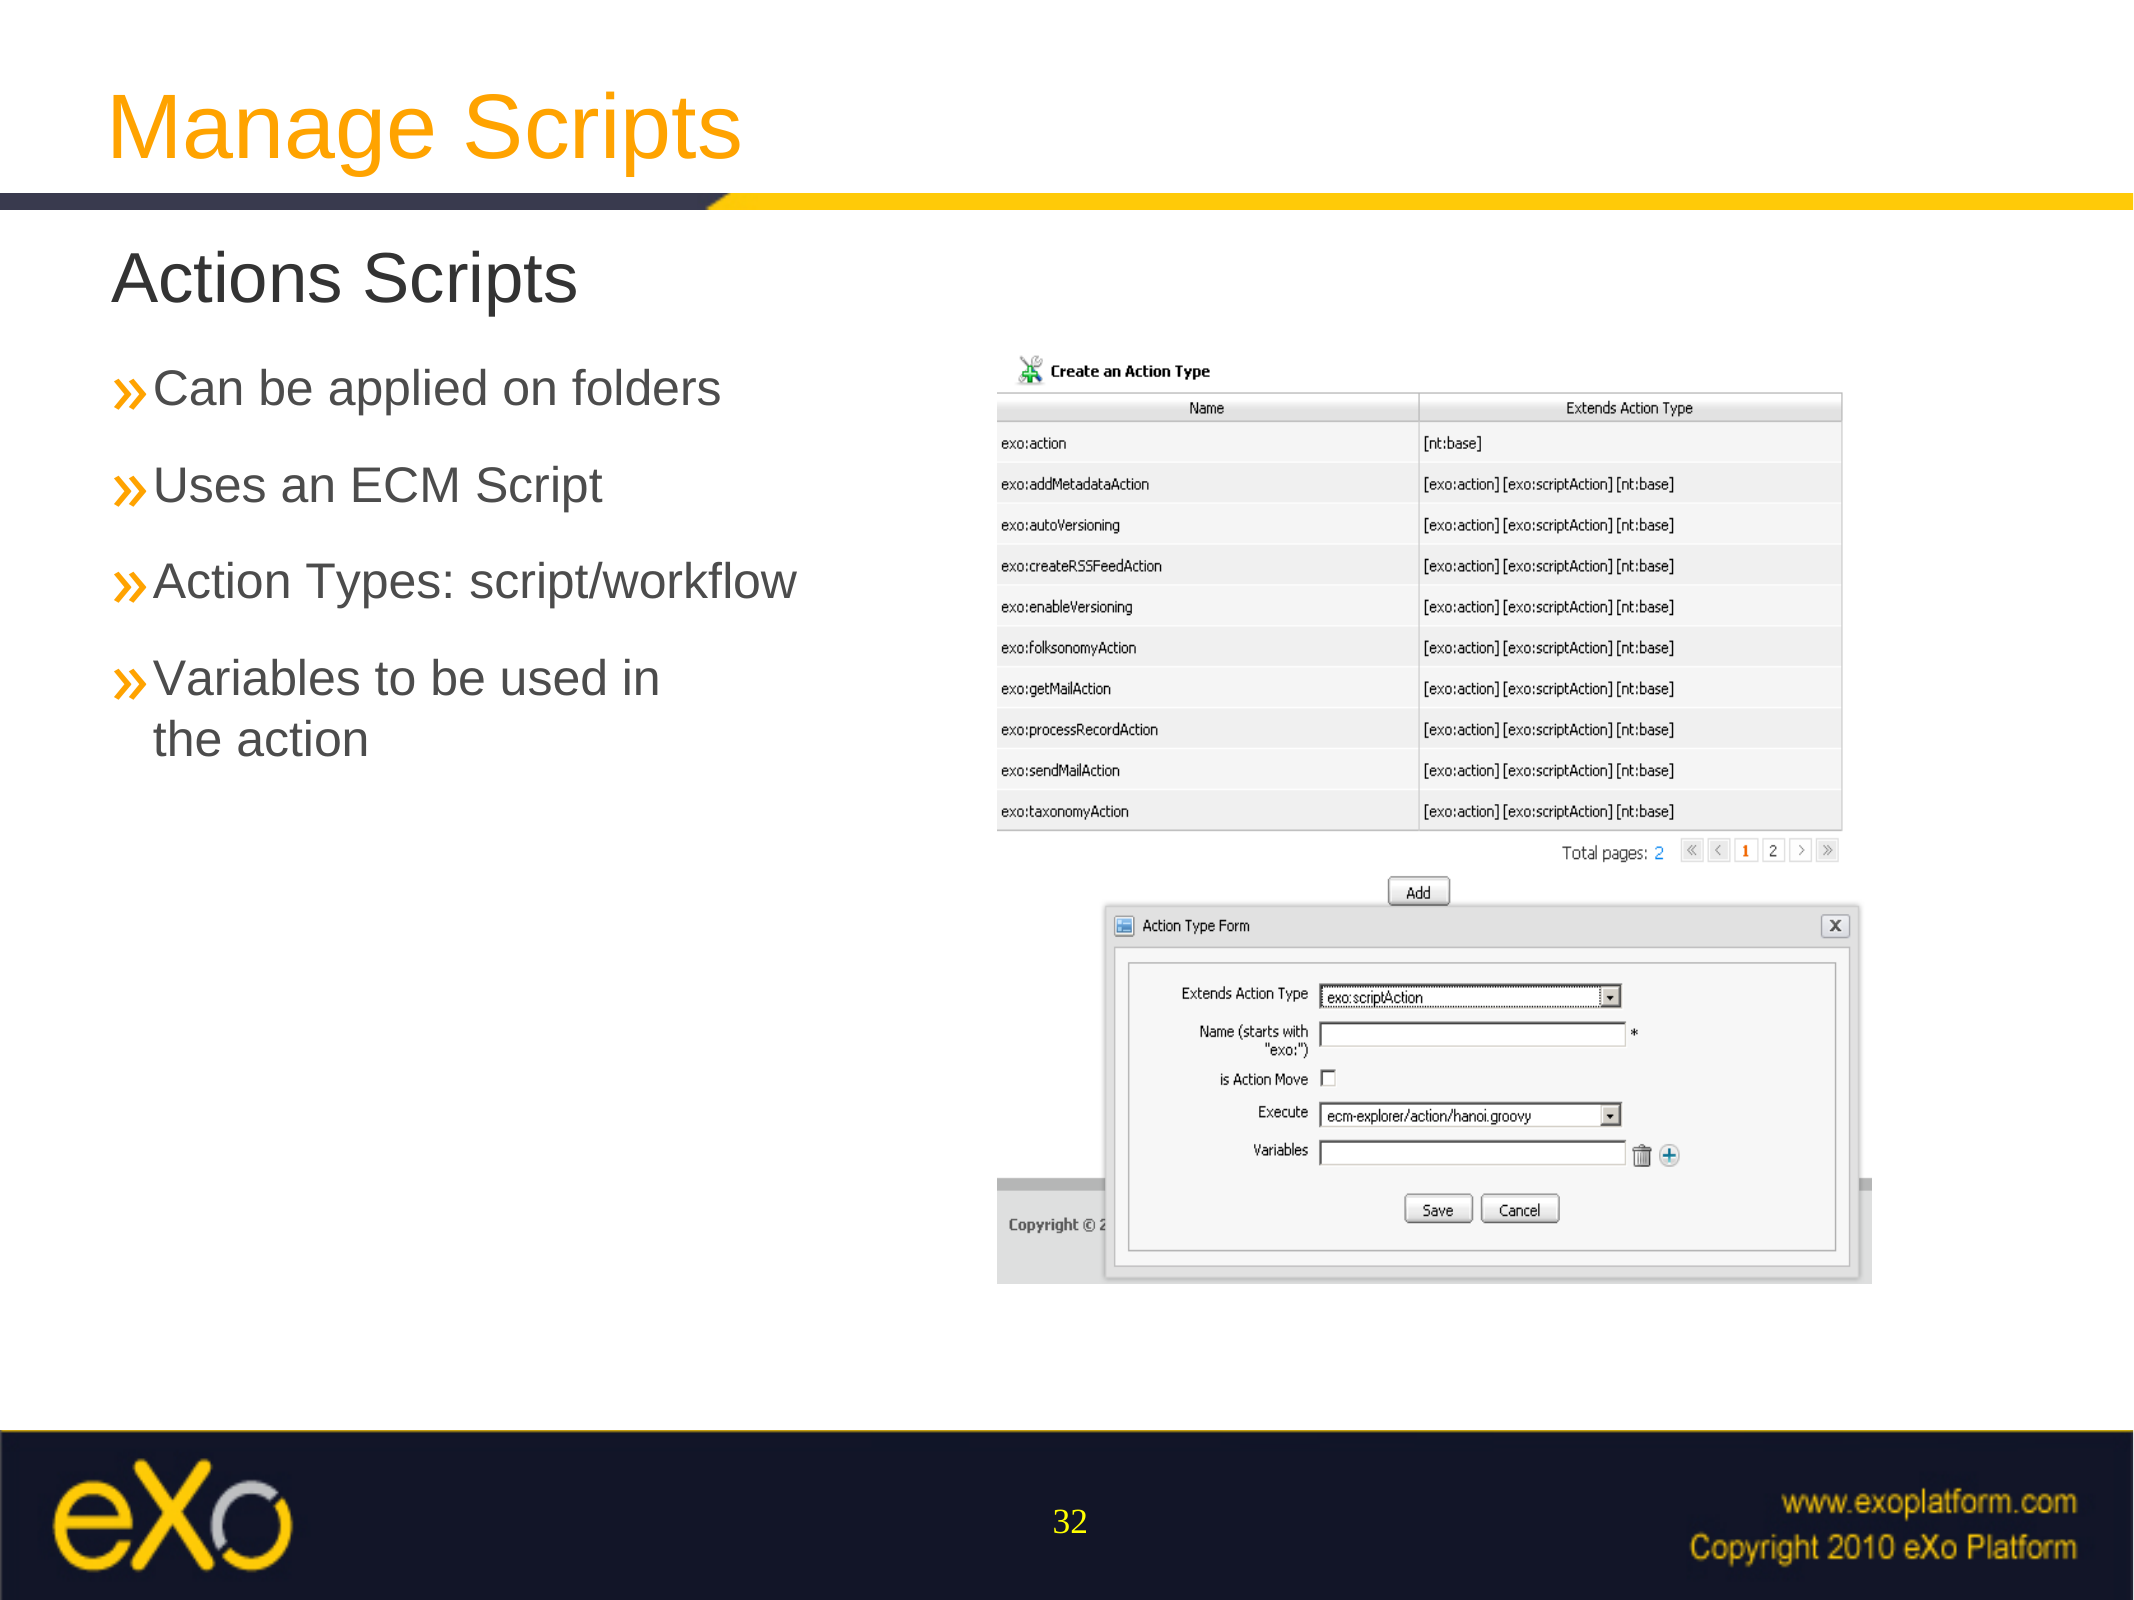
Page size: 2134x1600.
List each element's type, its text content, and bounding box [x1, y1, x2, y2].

text_box Manage Scripts [106, 63, 2027, 194]
picture [997, 346, 1872, 1284]
text_box Actions Scripts Can be applied on folders Uses an ECM Script Action Types: script/workflow Variables to be used in the action [110, 240, 2031, 1390]
picture [0, 1430, 2134, 1600]
picture [0, 193, 2134, 210]
